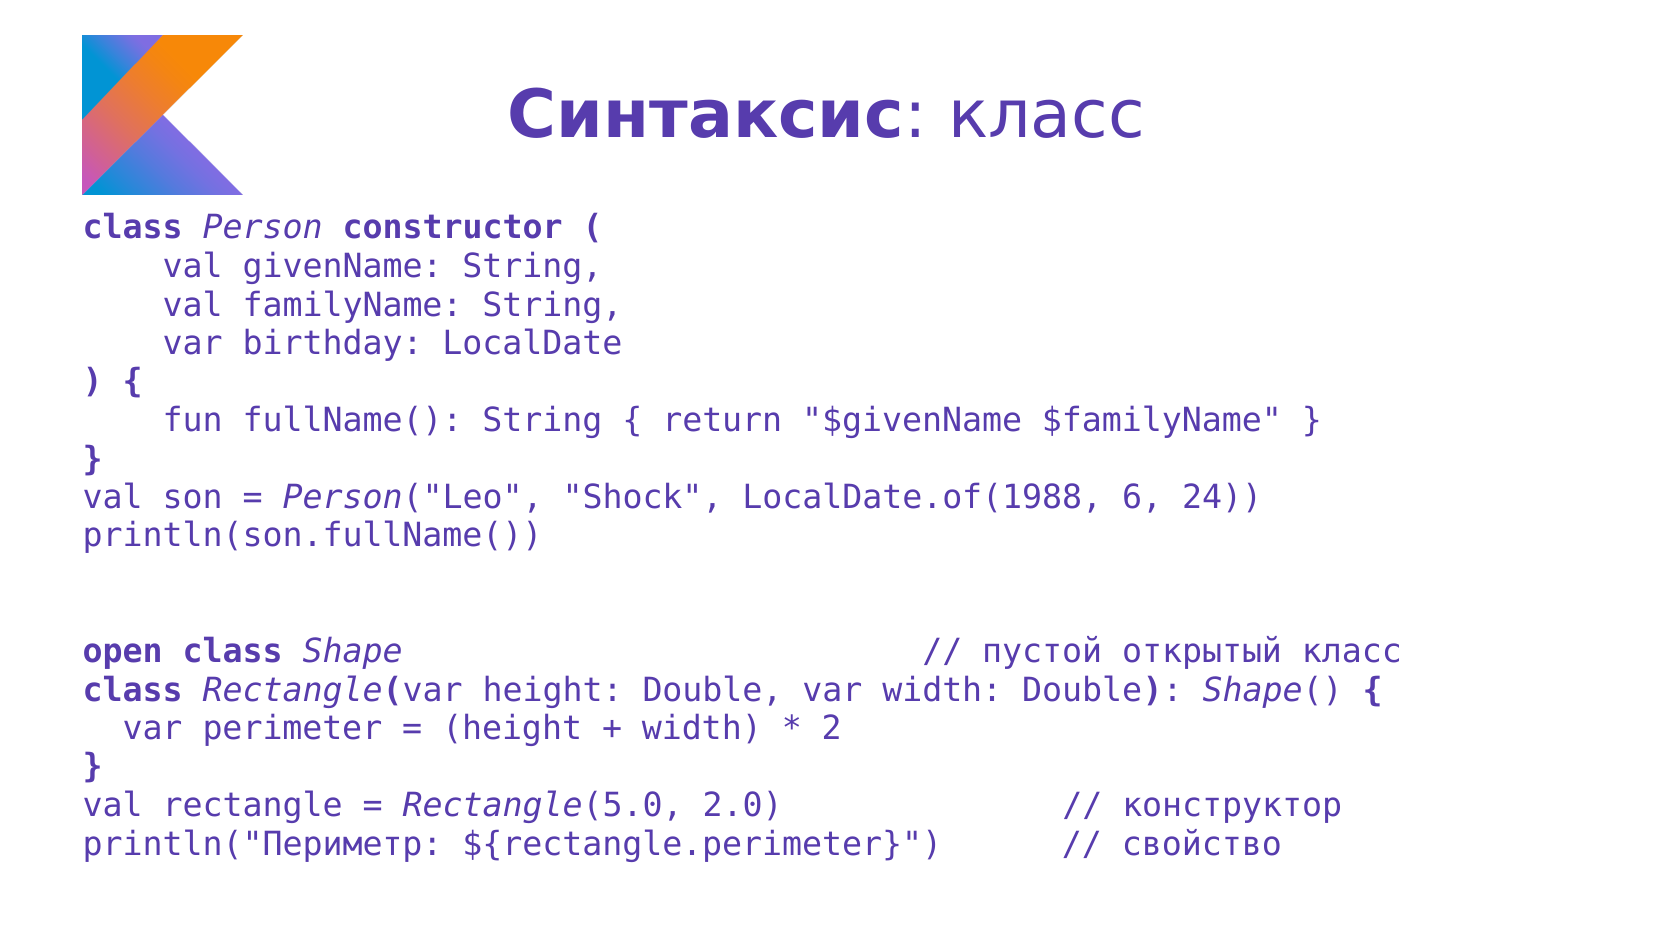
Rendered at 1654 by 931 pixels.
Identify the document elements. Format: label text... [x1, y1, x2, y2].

picture [82, 35, 243, 195]
subtitle class Person constructor ( val givenName: String, val familyName: String, var birthday: LocalDate ) { fun fullName(): String { return "$givenName $familyName" } } val son = Person("Leo", "Shock", LocalDate.of(1988, 6, 24)) println(son.fullName()) open class Shape // пустой открытый класс class Rectangle(var height: Double, var width: Double): Shape() { var perimeter = (height + width) * 2 } val rectangle = Rectangle(5.0, 2.0) // конструктор println("Периметр: ${rectangle.perimeter}") // свойство [82, 208, 1571, 863]
title Синтаксис: класс [243, 37, 1571, 193]
